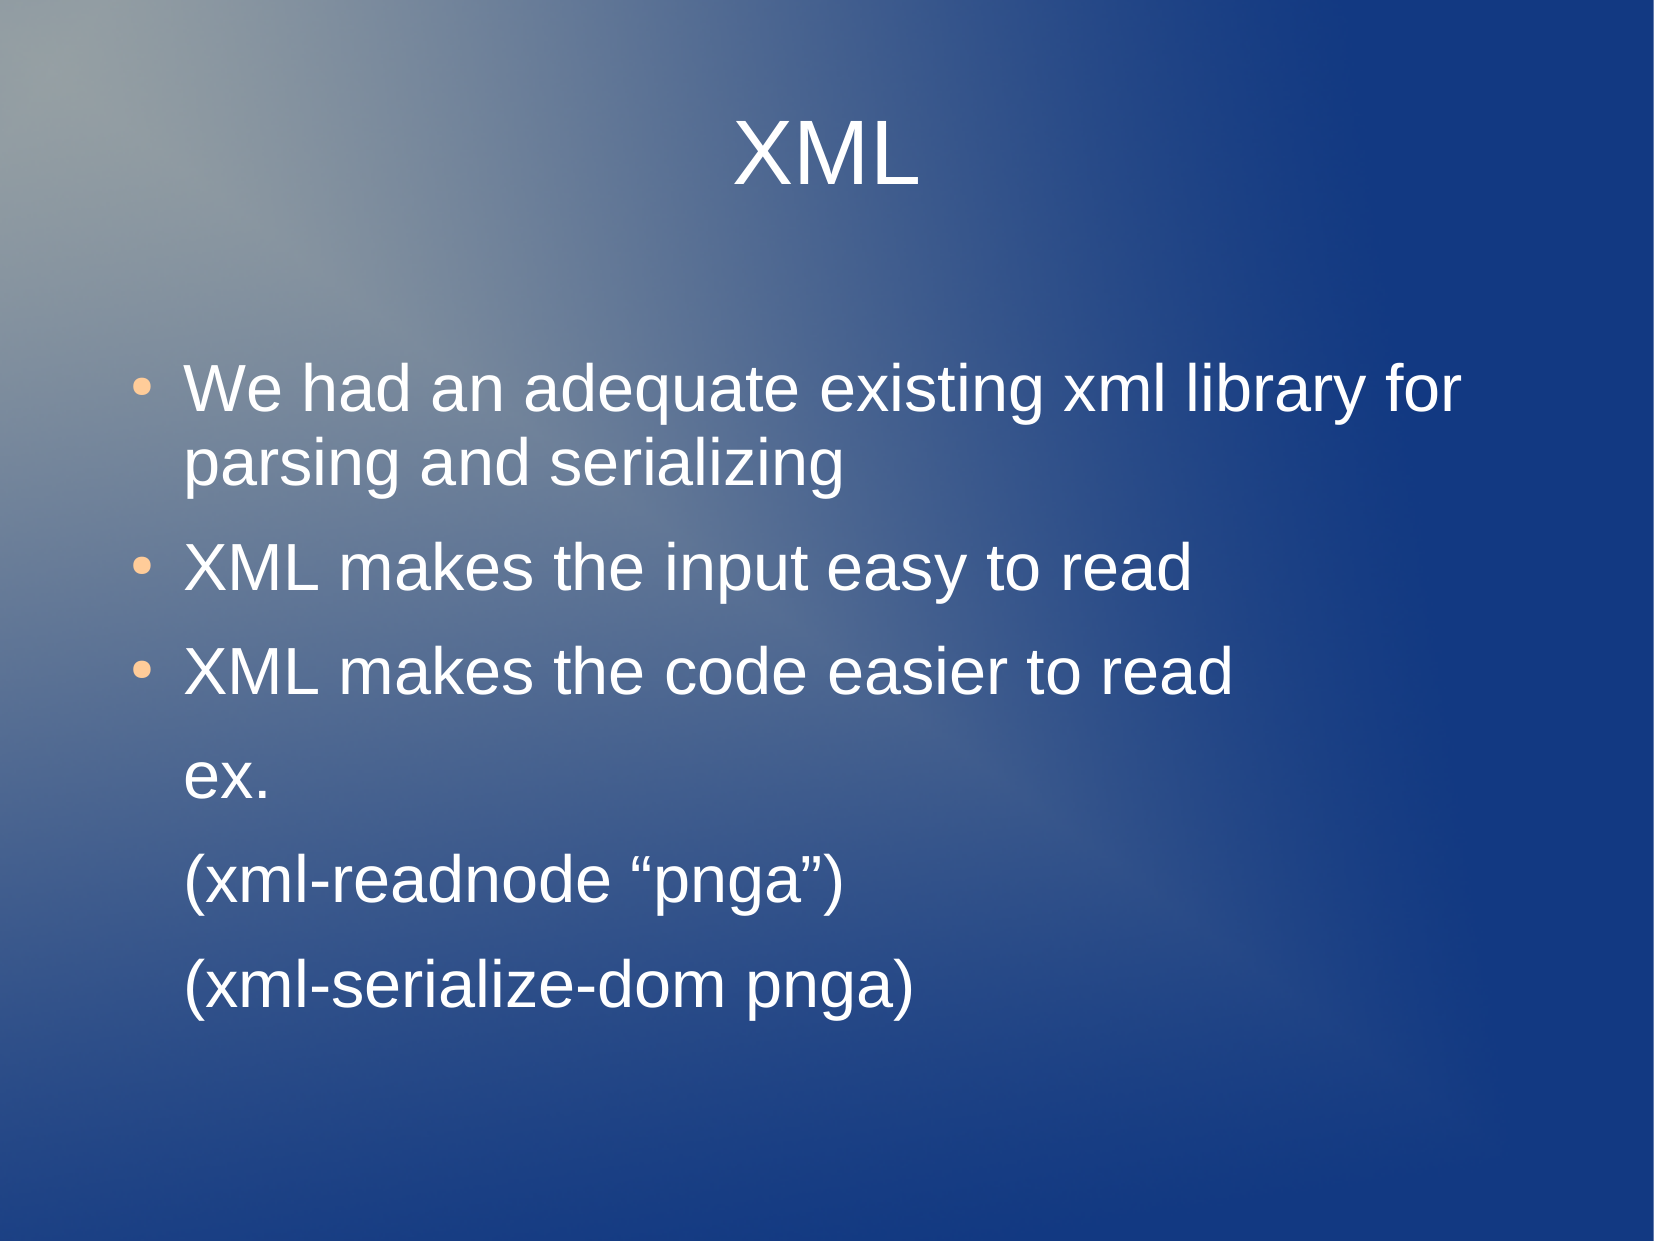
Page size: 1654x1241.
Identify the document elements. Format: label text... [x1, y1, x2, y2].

picture [0, 0, 1654, 1241]
list We had an adequate existing xml library for parsing and serializing XML makes the input easy to read XML makes the code easier to read ex. (xml-readnode “pnga”) (xml-serialize-dom pnga) [112, 246, 1601, 1051]
title XML [82, 56, 1571, 250]
